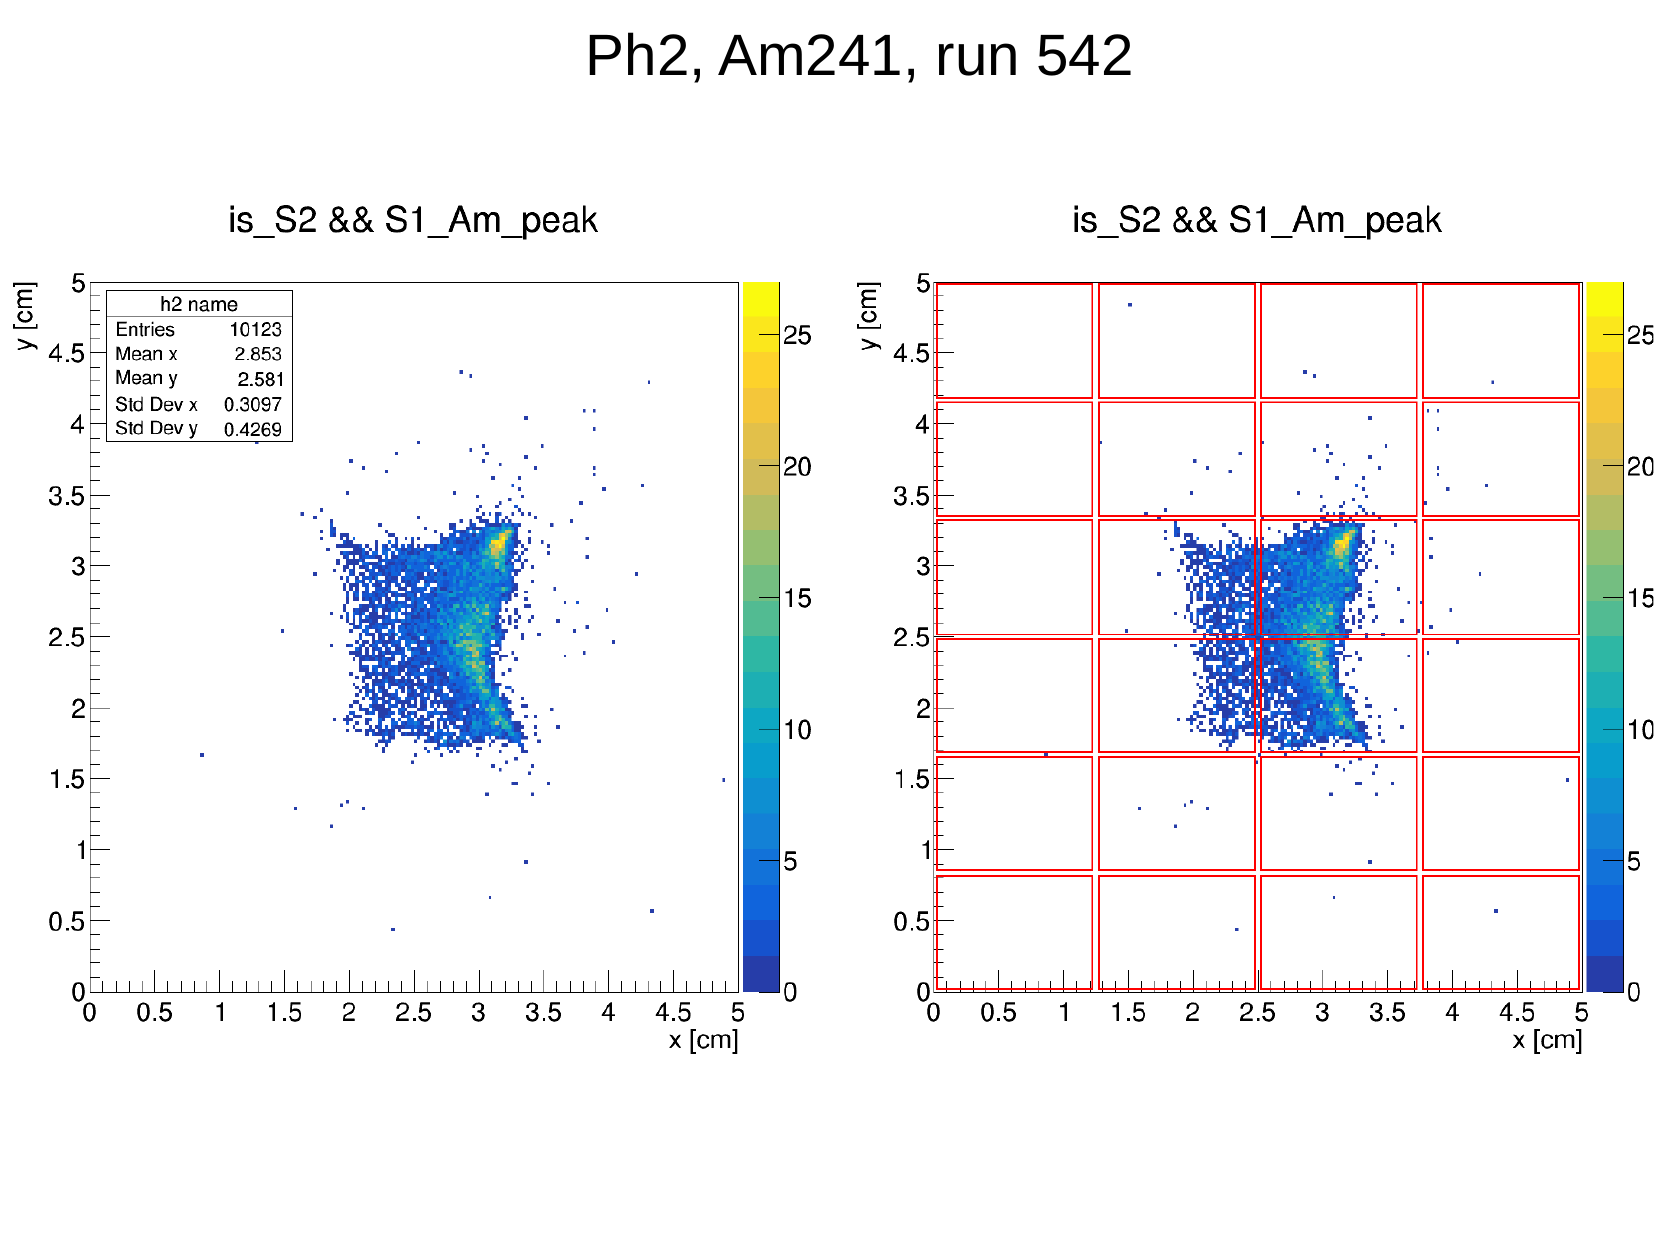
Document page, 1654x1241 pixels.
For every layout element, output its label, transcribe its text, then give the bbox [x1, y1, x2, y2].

text_box Ph2, Am241, run 542 [519, 15, 1201, 151]
picture [6, 190, 1654, 1057]
